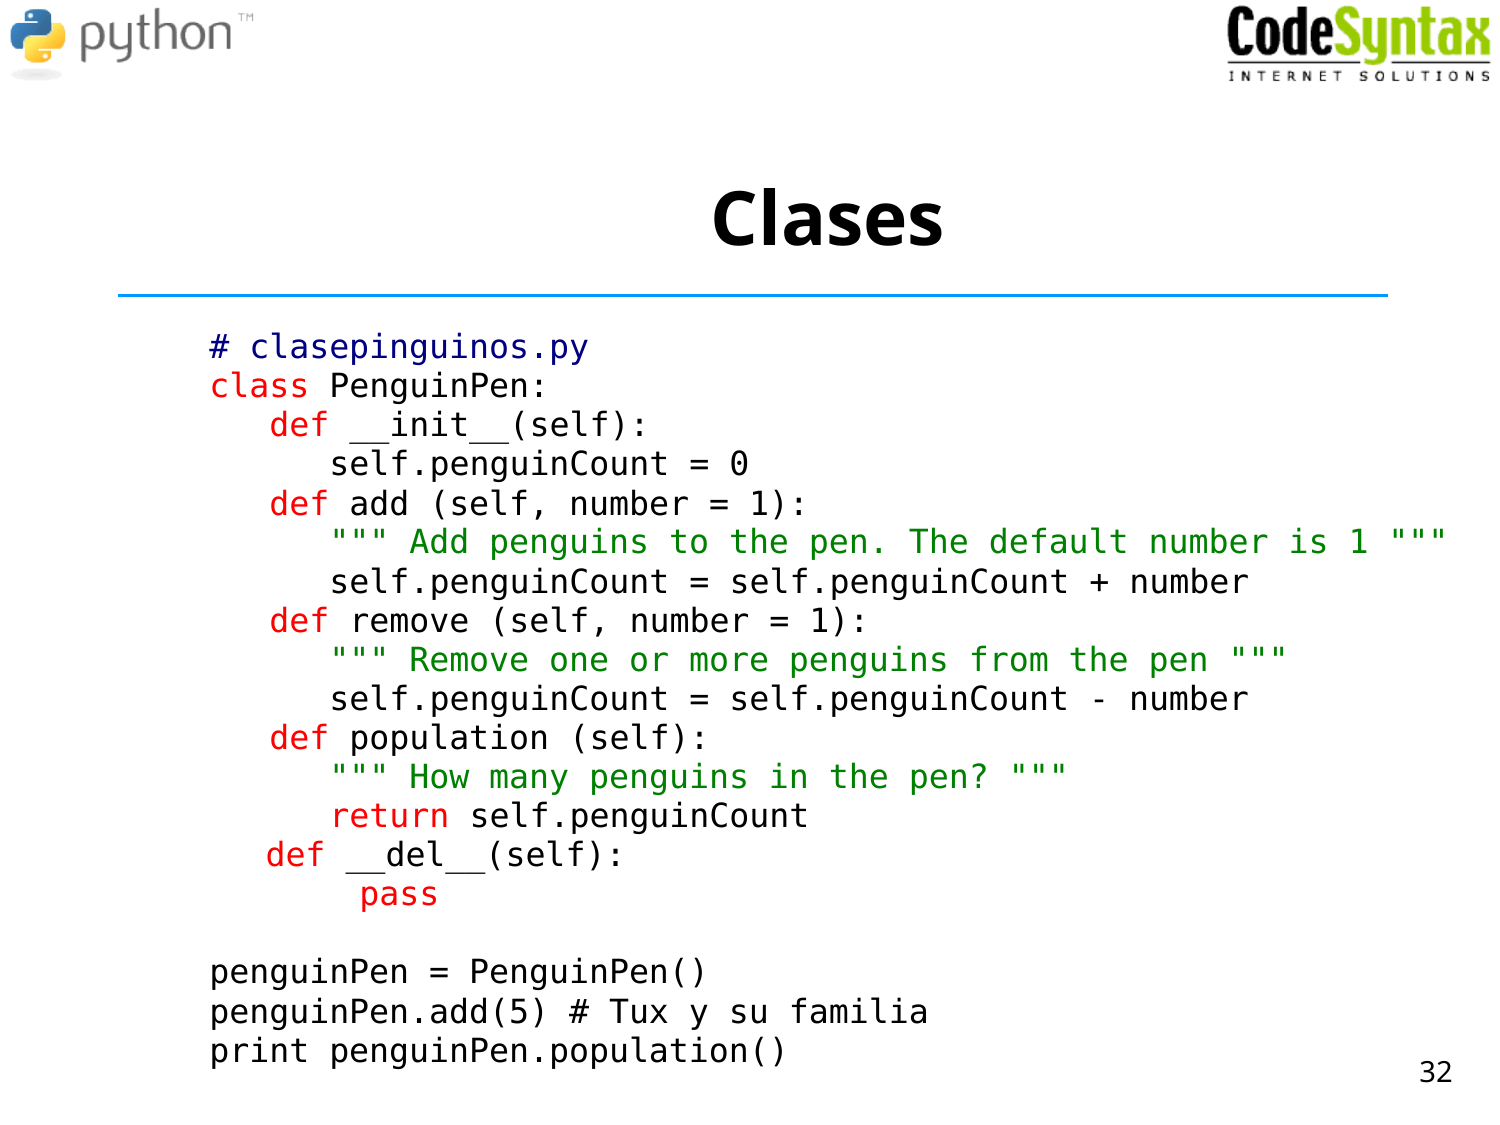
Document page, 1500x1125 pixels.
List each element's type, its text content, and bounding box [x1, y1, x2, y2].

title Clases [188, 35, 1468, 276]
picture [1226, 5, 1500, 83]
list # clasepinguinos.py class PenguinPen: def __init__(self): self.penguinCount = 0 def add (self, number = 1): """ Add penguins to the pen. The default number is 1 """ self.penguinCount = self.penguinCount + number def remove (self, number = 1): """ Remove one or more penguins from the pen """ self.penguinCount = self.penguinCount - number def population (self): """ How many penguins in the pen? """ return self.penguinCount def __del__(self): pass penguinPen = PenguinPen() penguinPen.add(5) # Tux y su familia print penguinPen.population() [194, 326, 1500, 1125]
picture [0, 0, 286, 92]
